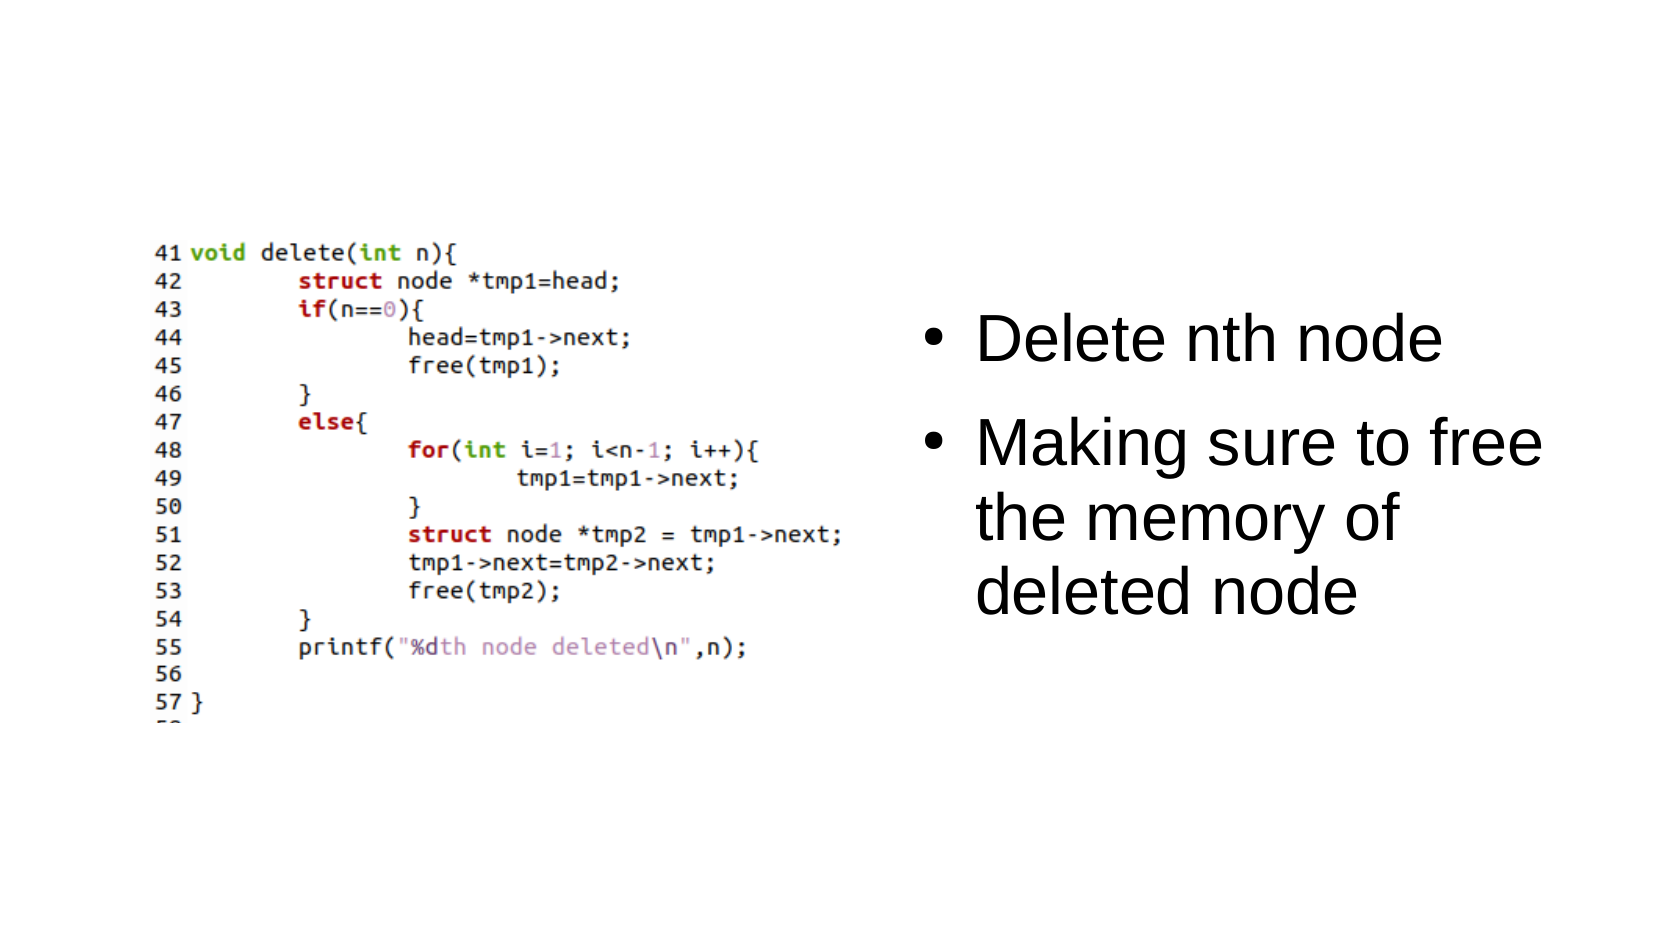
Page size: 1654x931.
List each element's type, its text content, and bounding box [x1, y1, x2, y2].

list Delete nth node Making sure to free the memory of deleted node [904, 300, 1576, 841]
picture [150, 240, 854, 723]
